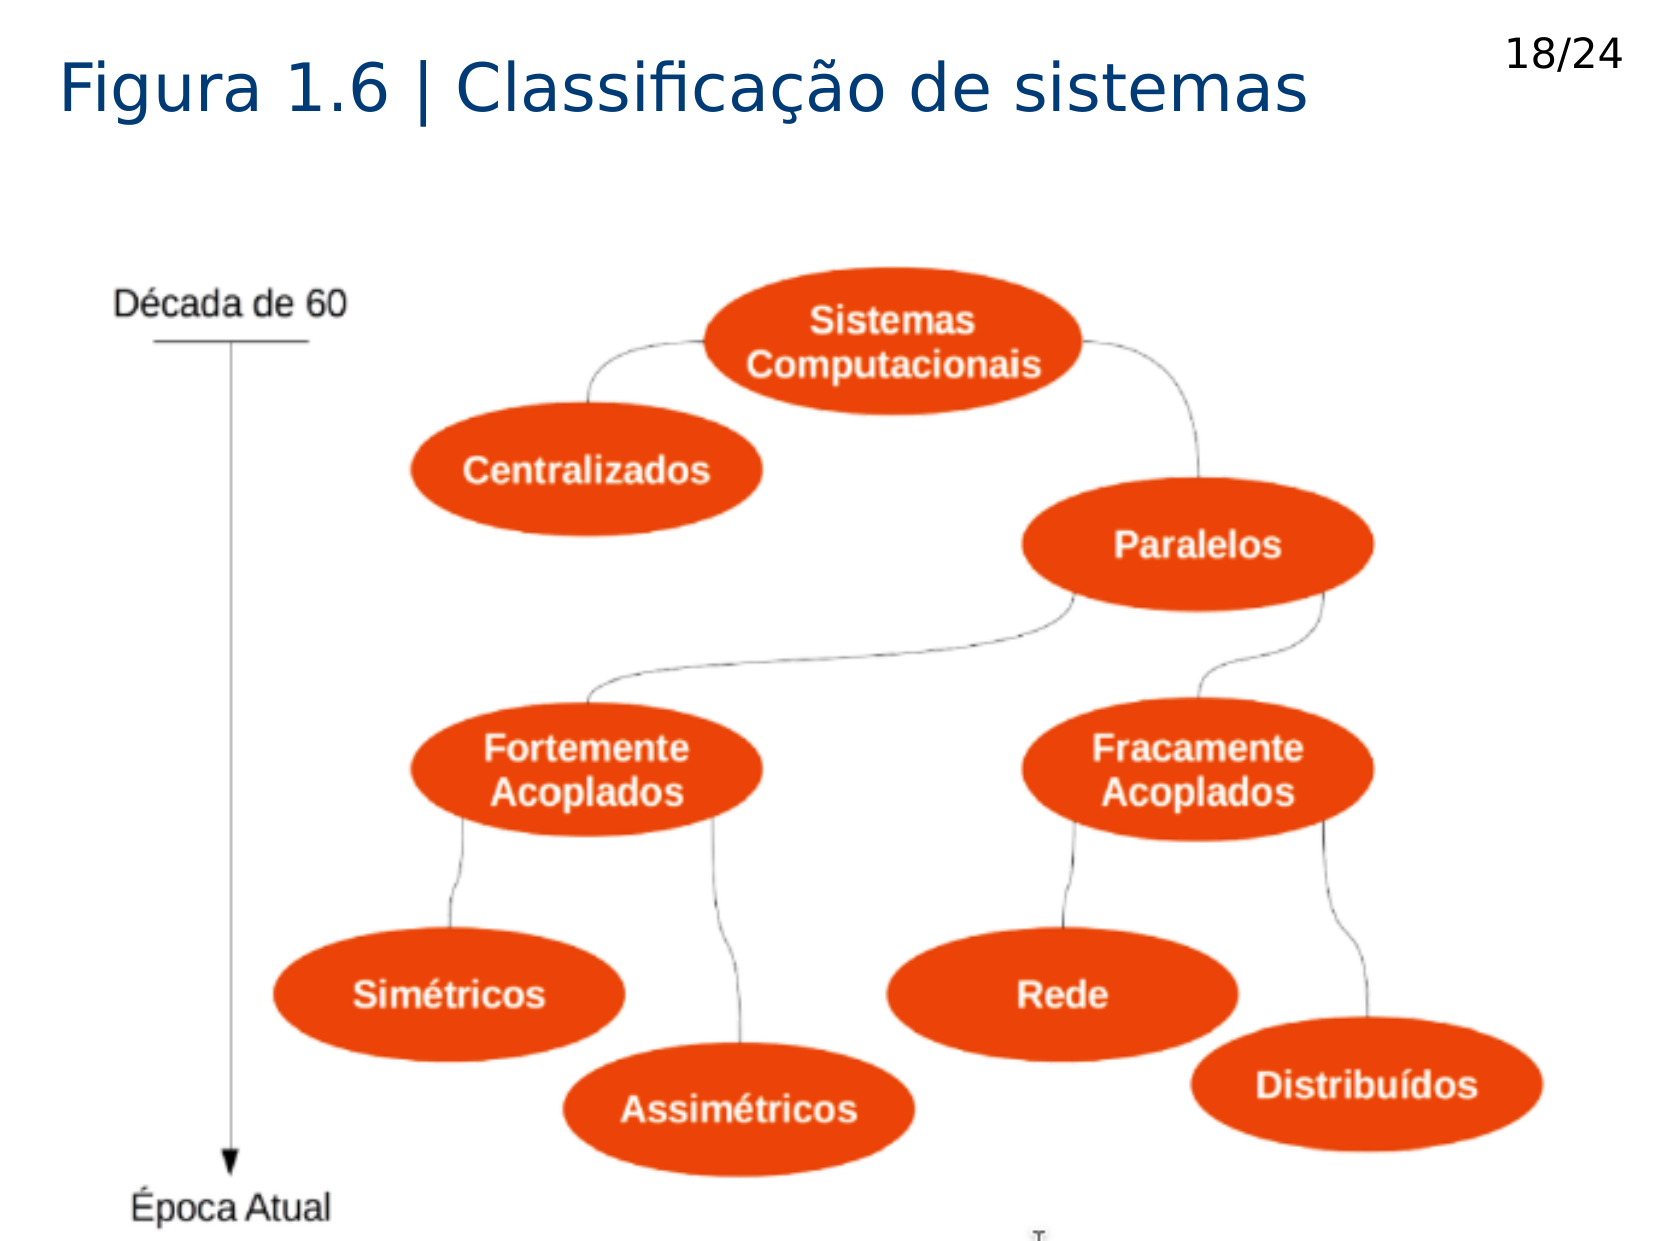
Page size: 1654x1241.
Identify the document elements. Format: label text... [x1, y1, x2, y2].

title Figura 1.6 | Classificação de sistemas [59, 29, 1506, 148]
picture [110, 266, 1557, 1241]
